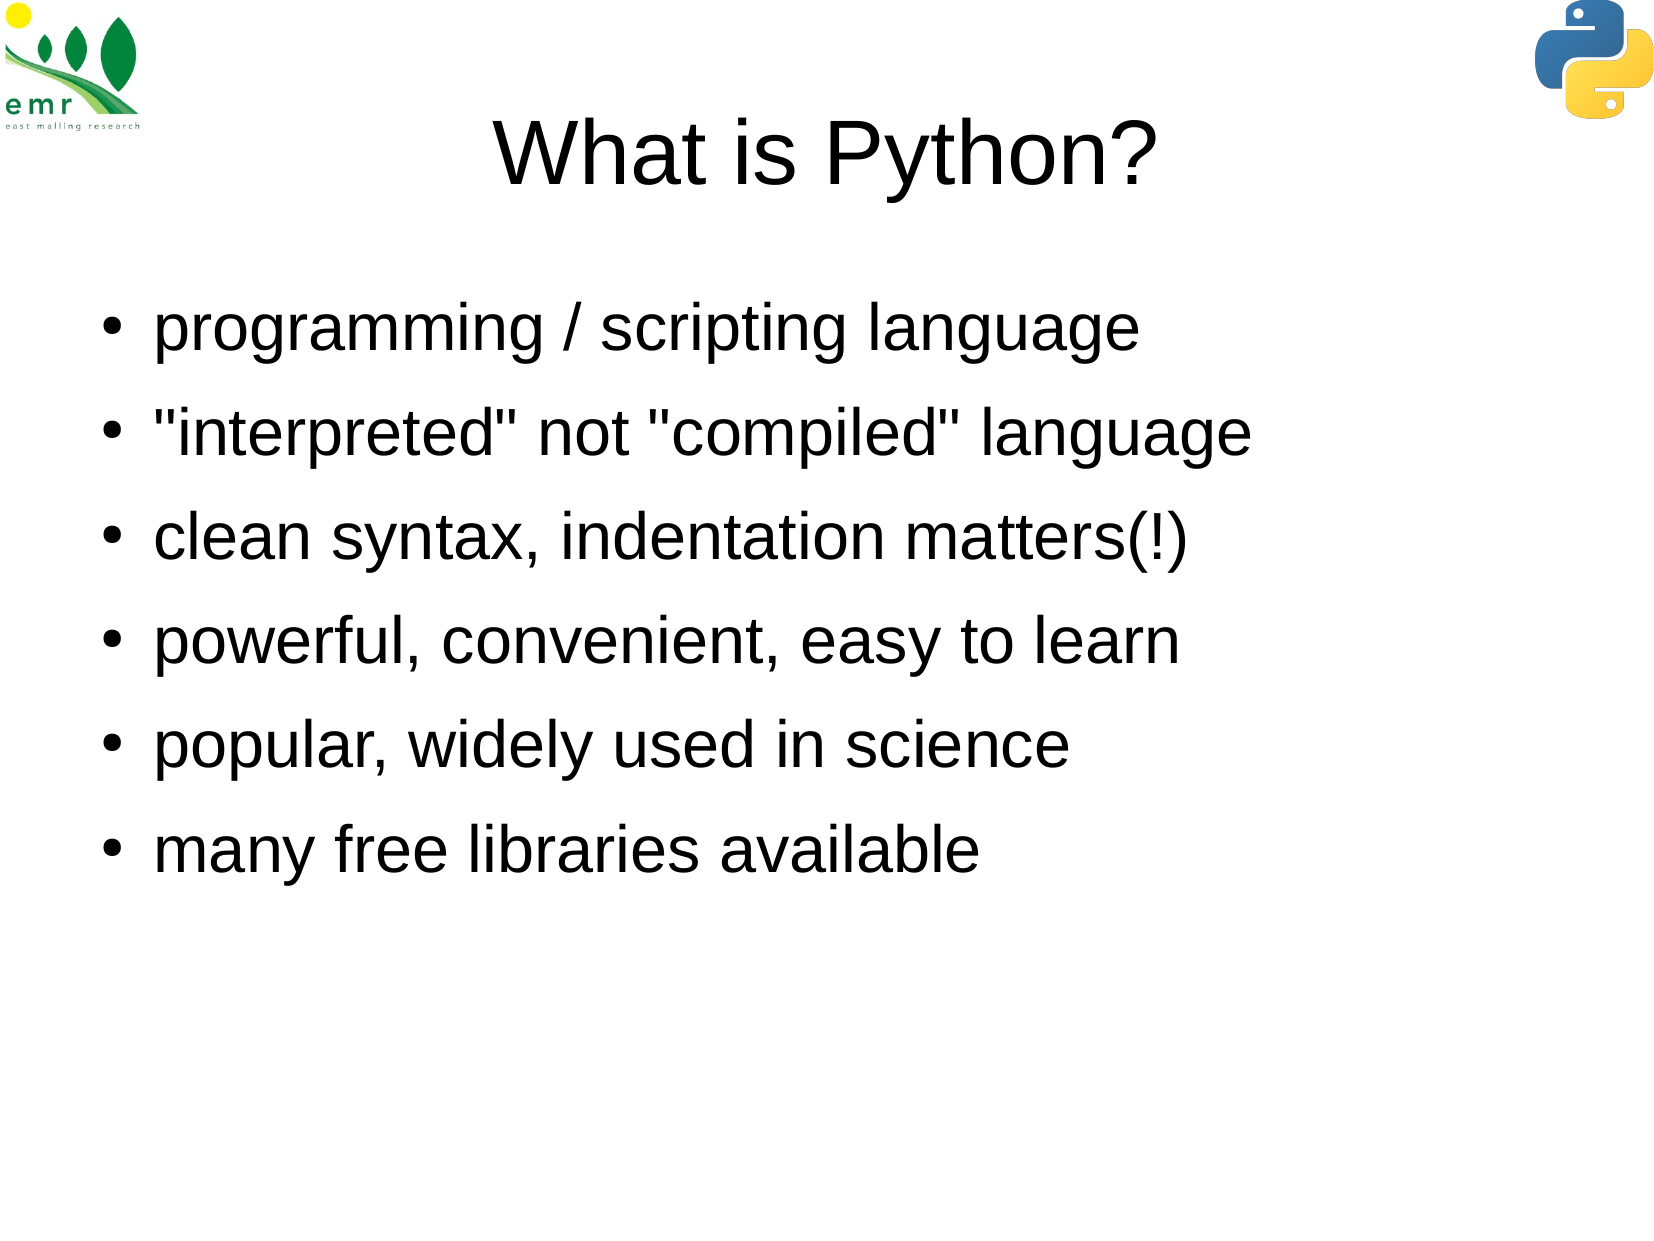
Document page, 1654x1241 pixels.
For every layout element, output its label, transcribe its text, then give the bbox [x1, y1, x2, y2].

picture [0, 0, 142, 133]
picture [1535, 0, 1654, 119]
list programming / scripting language "interpreted" not "compiled" language clean syntax, indentation matters(!) powerful, convenient, easy to learn popular, widely used in science many free libraries available [82, 290, 1571, 1010]
title What is Python? [82, 49, 1571, 257]
